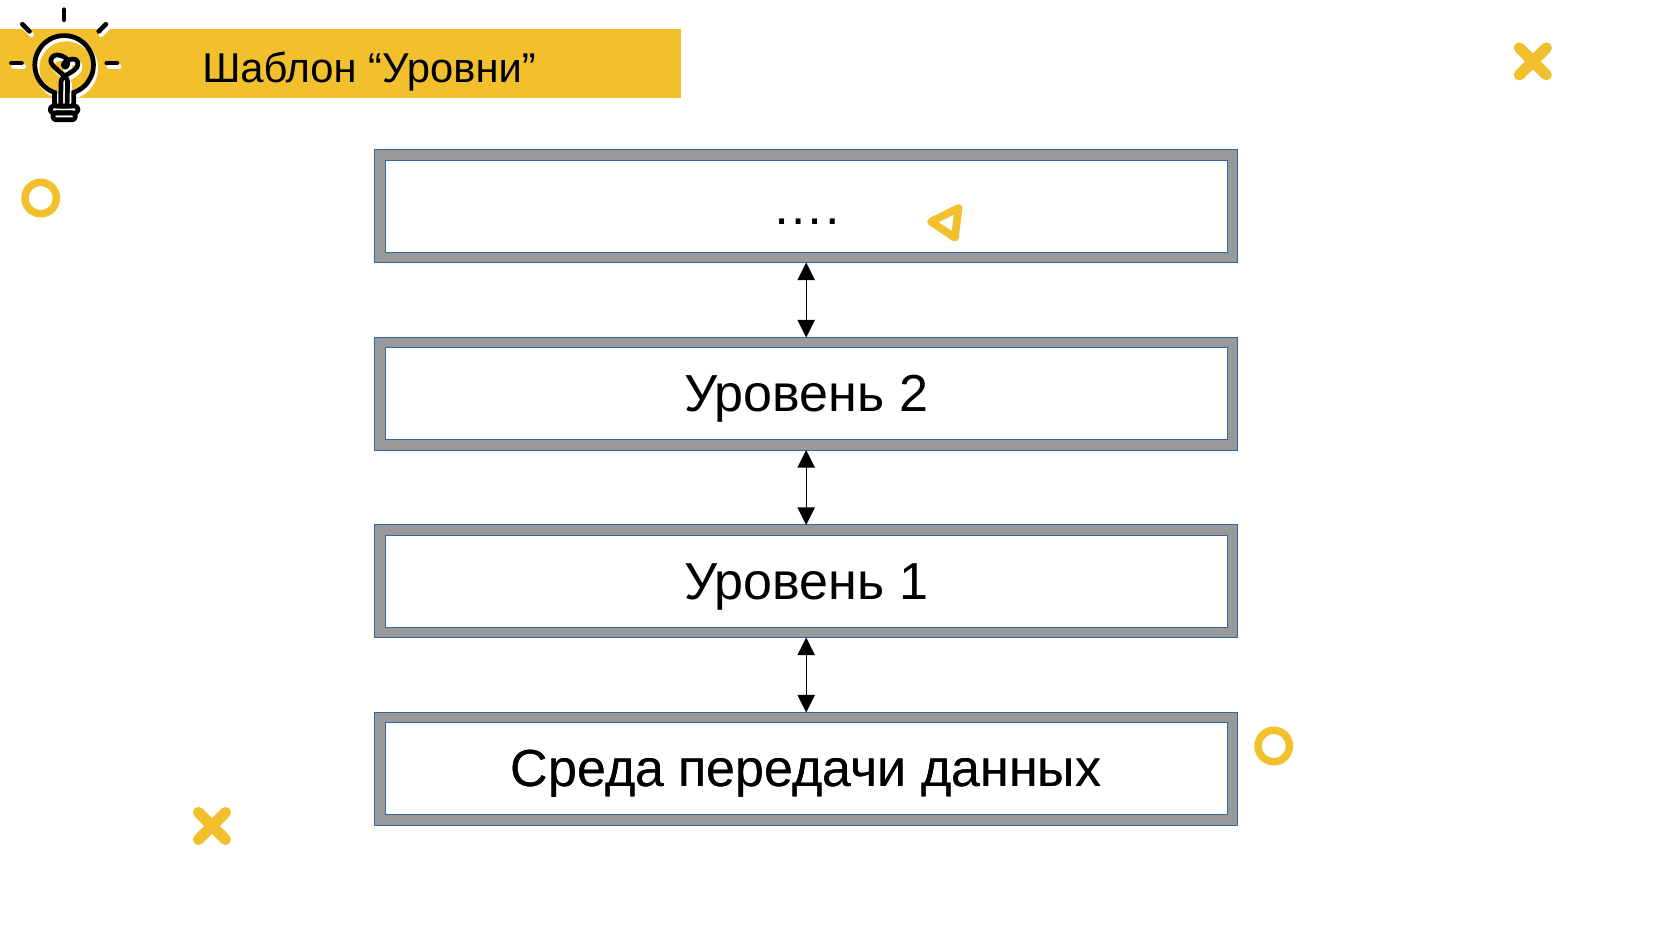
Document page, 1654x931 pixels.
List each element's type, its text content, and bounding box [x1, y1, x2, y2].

text_box Шаблон “Уровни” [187, 37, 601, 99]
text_box …. [374, 149, 1238, 263]
text_box Среда передачи данных [374, 712, 1238, 826]
text_box Уровень 2 [374, 337, 1238, 451]
text_box Уровень 1 [374, 524, 1238, 638]
